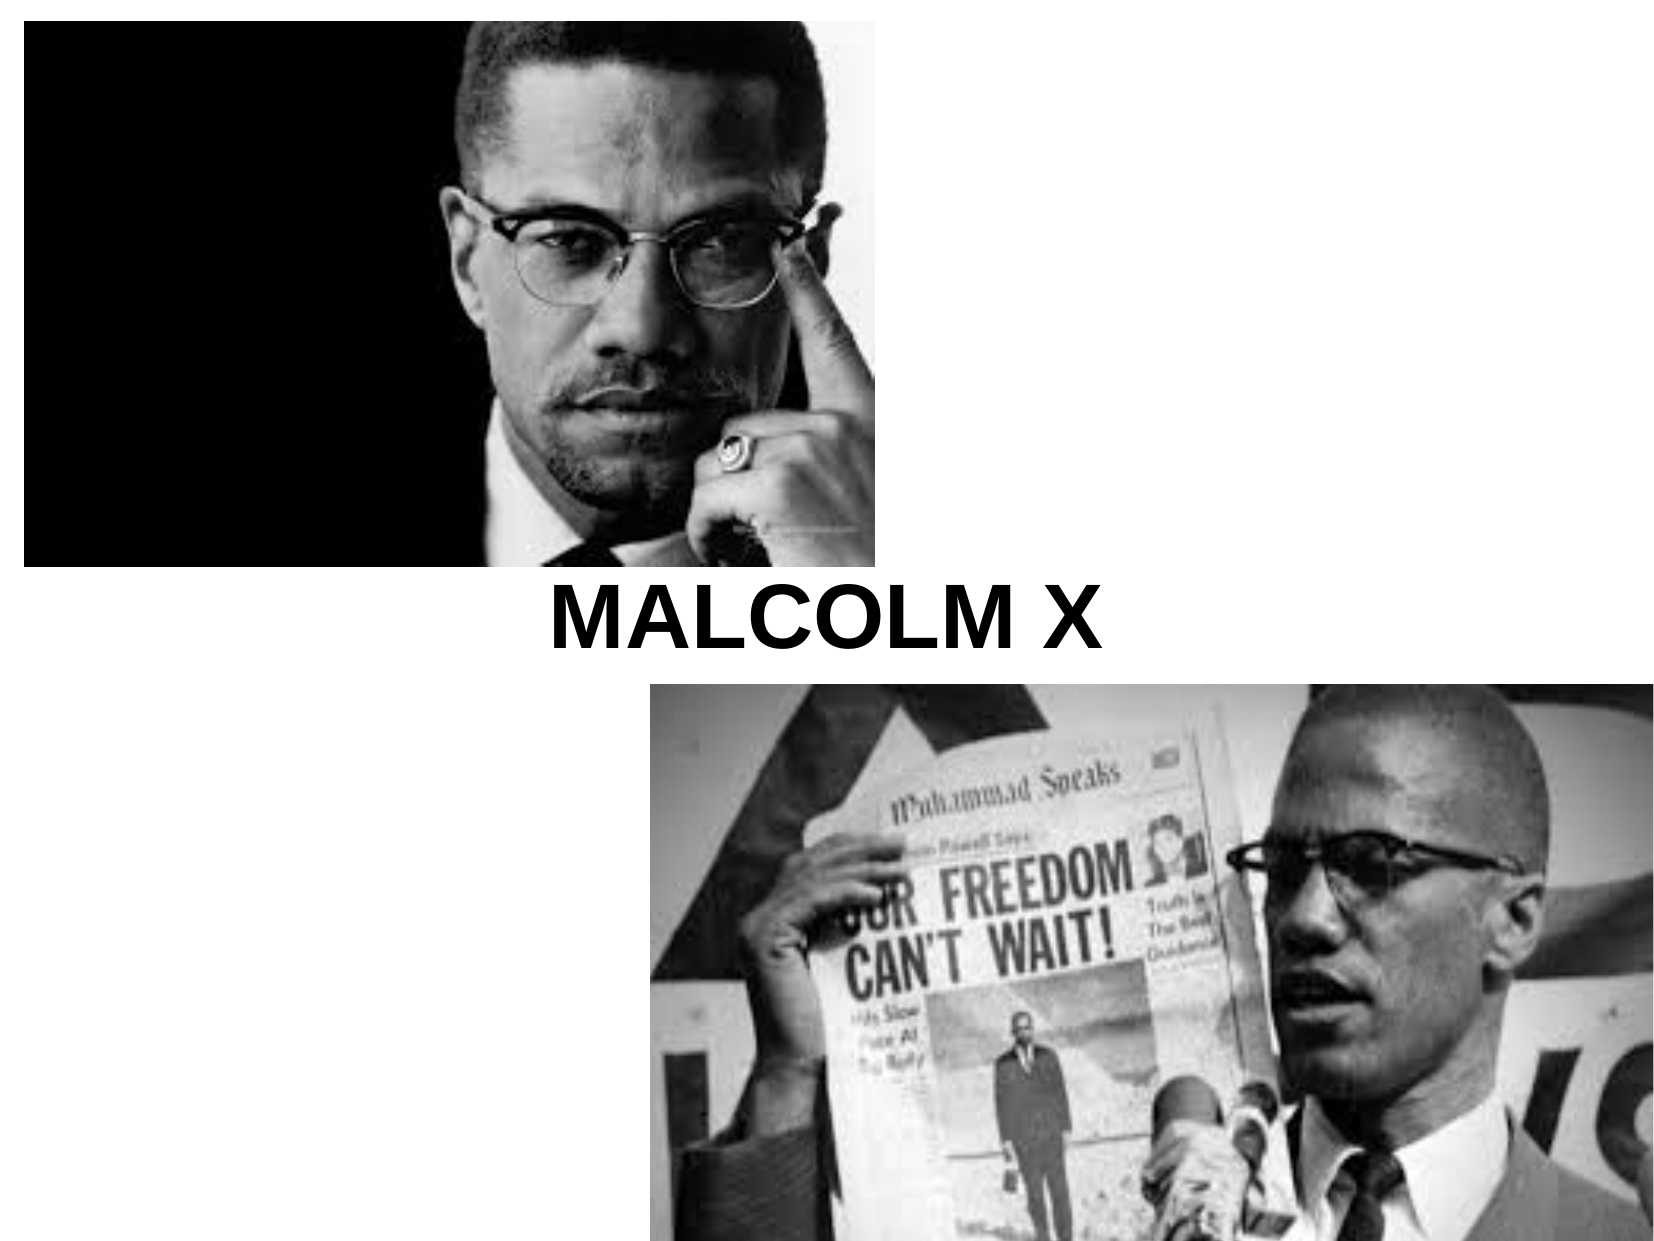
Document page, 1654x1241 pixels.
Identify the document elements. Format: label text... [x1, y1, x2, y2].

picture [650, 684, 1654, 1241]
title MALCOLM X [82, 513, 1571, 721]
picture [24, 21, 875, 567]
